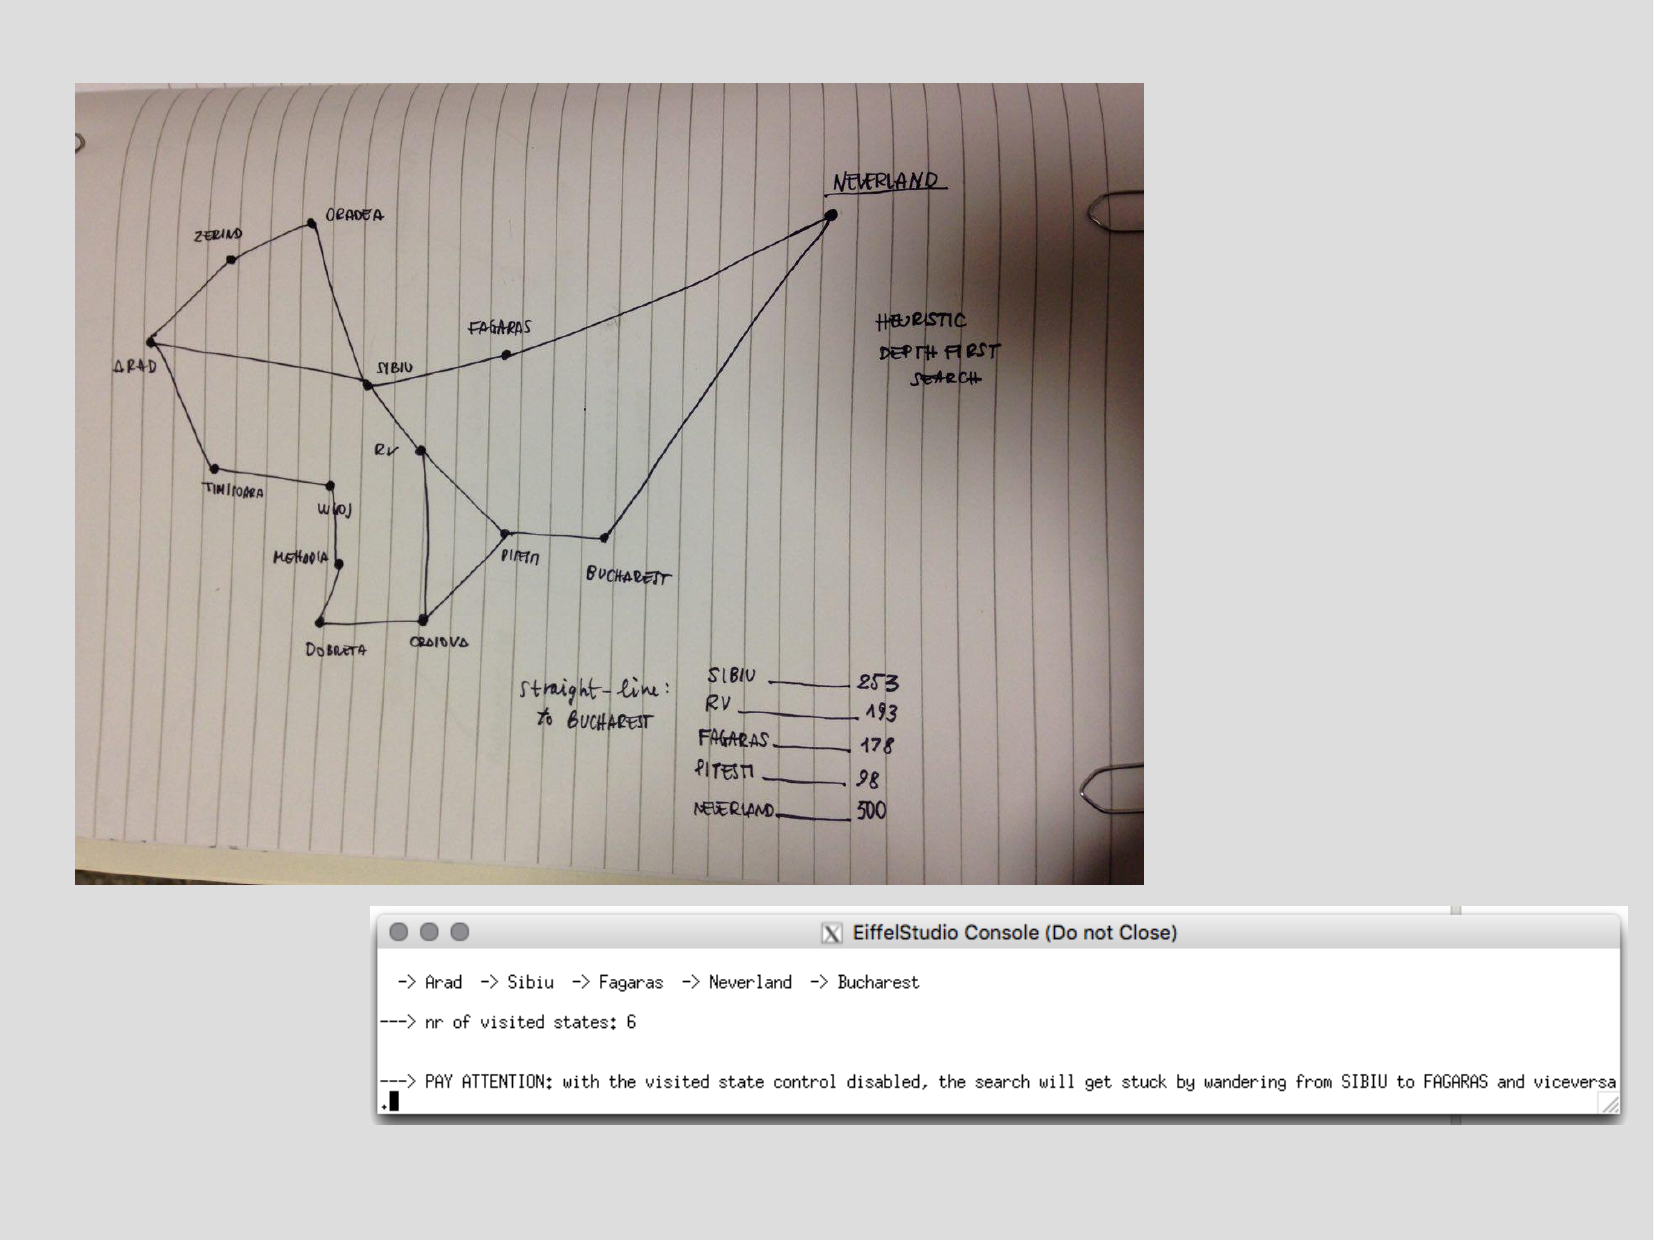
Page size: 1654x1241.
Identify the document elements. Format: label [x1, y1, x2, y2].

picture [75, 83, 1144, 886]
picture [370, 906, 1628, 1126]
